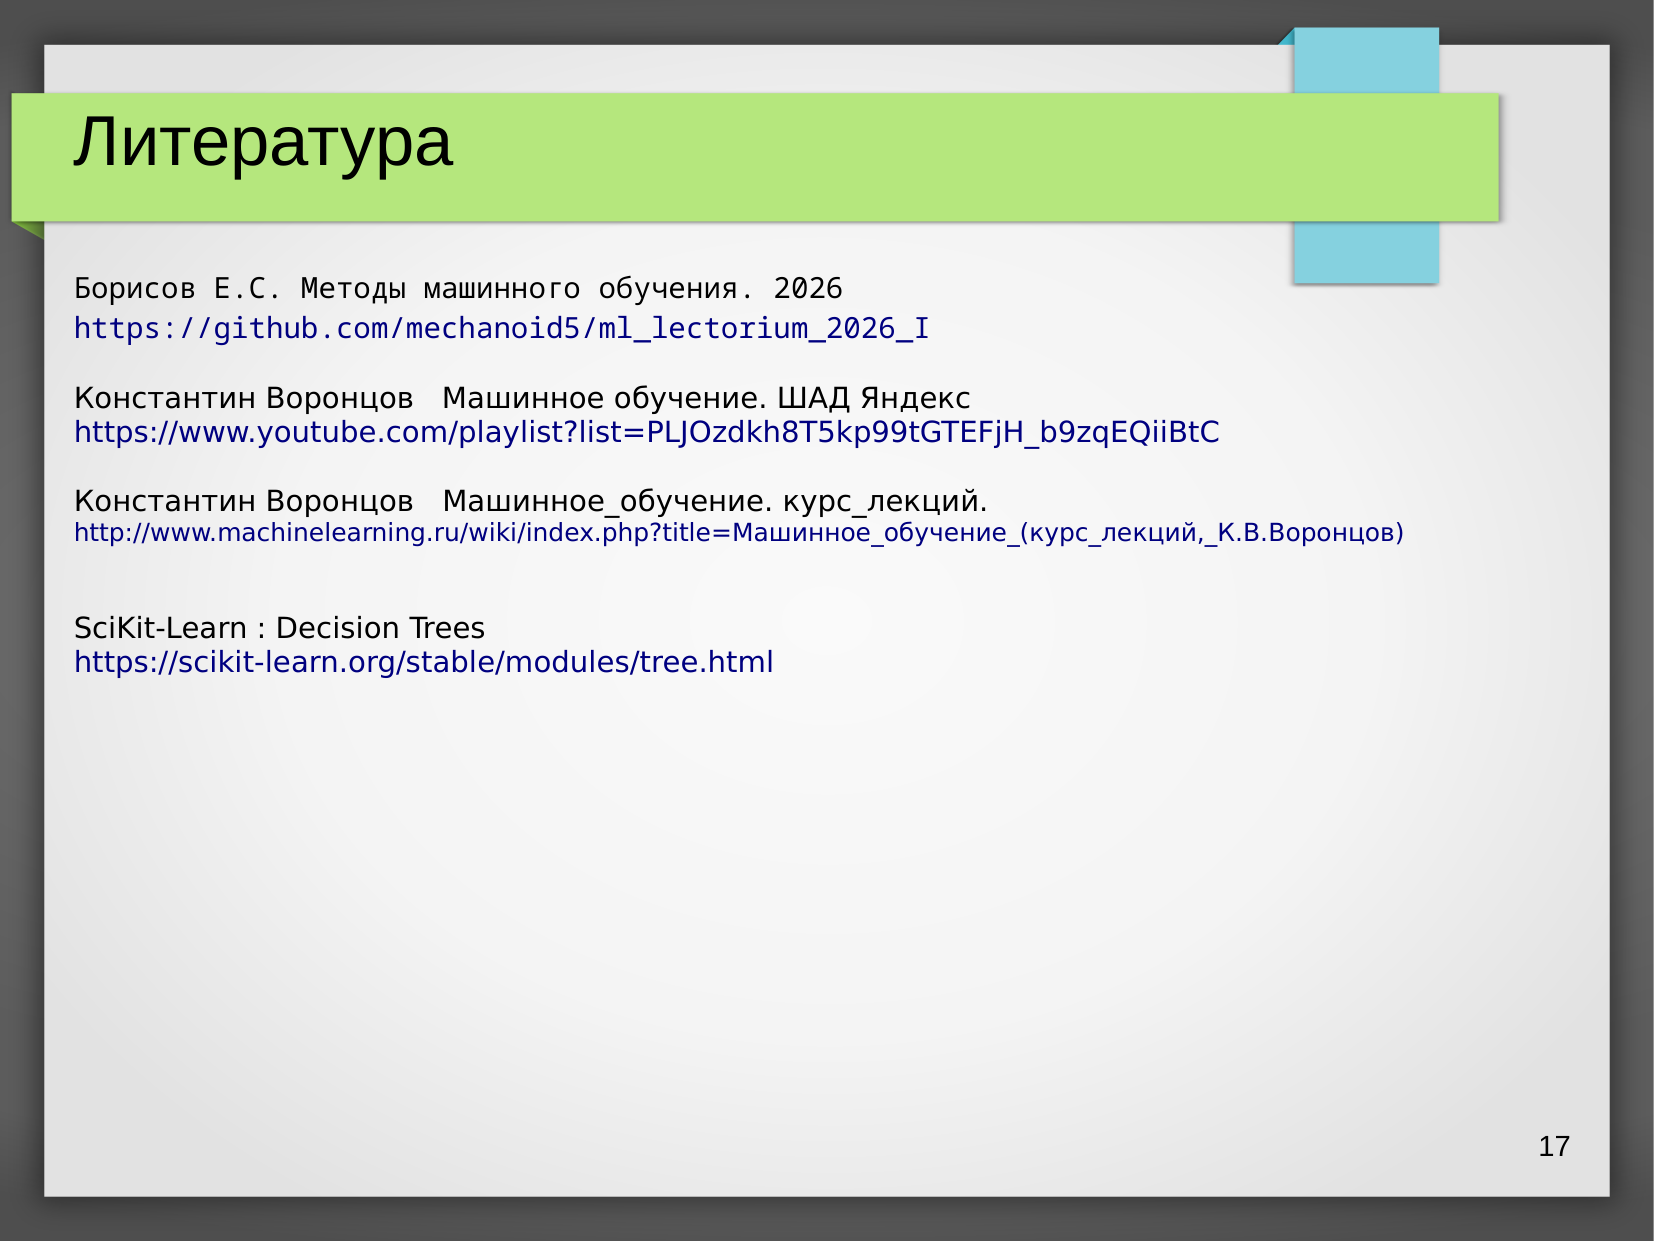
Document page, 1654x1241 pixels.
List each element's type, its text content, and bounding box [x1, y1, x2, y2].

text_box Литература [59, 94, 1004, 192]
text_box Борисов Е.С. Методы машинного обучения. 2026 https://github.com/mechanoid5/ml_lectorium_2026_I Константин Воронцов Машинное обучение. ШАД Яндекс https://www.youtube.com/playlist?list=PLJOzdkh8T5kp99tGTEFjH_b9zqEQiiBtC Константин Воронцов Машинное_обучение. курс_лекций. http://www.machinelearning.ru/wiki/index.php?title=Машинное_обучение_(курс_лекций,_К.В.Воронцов) SciKit-Learn : Decision Trees https://scikit-learn.org/stable/modules/tree.html [59, 259, 1571, 789]
picture [0, 0, 1654, 1241]
